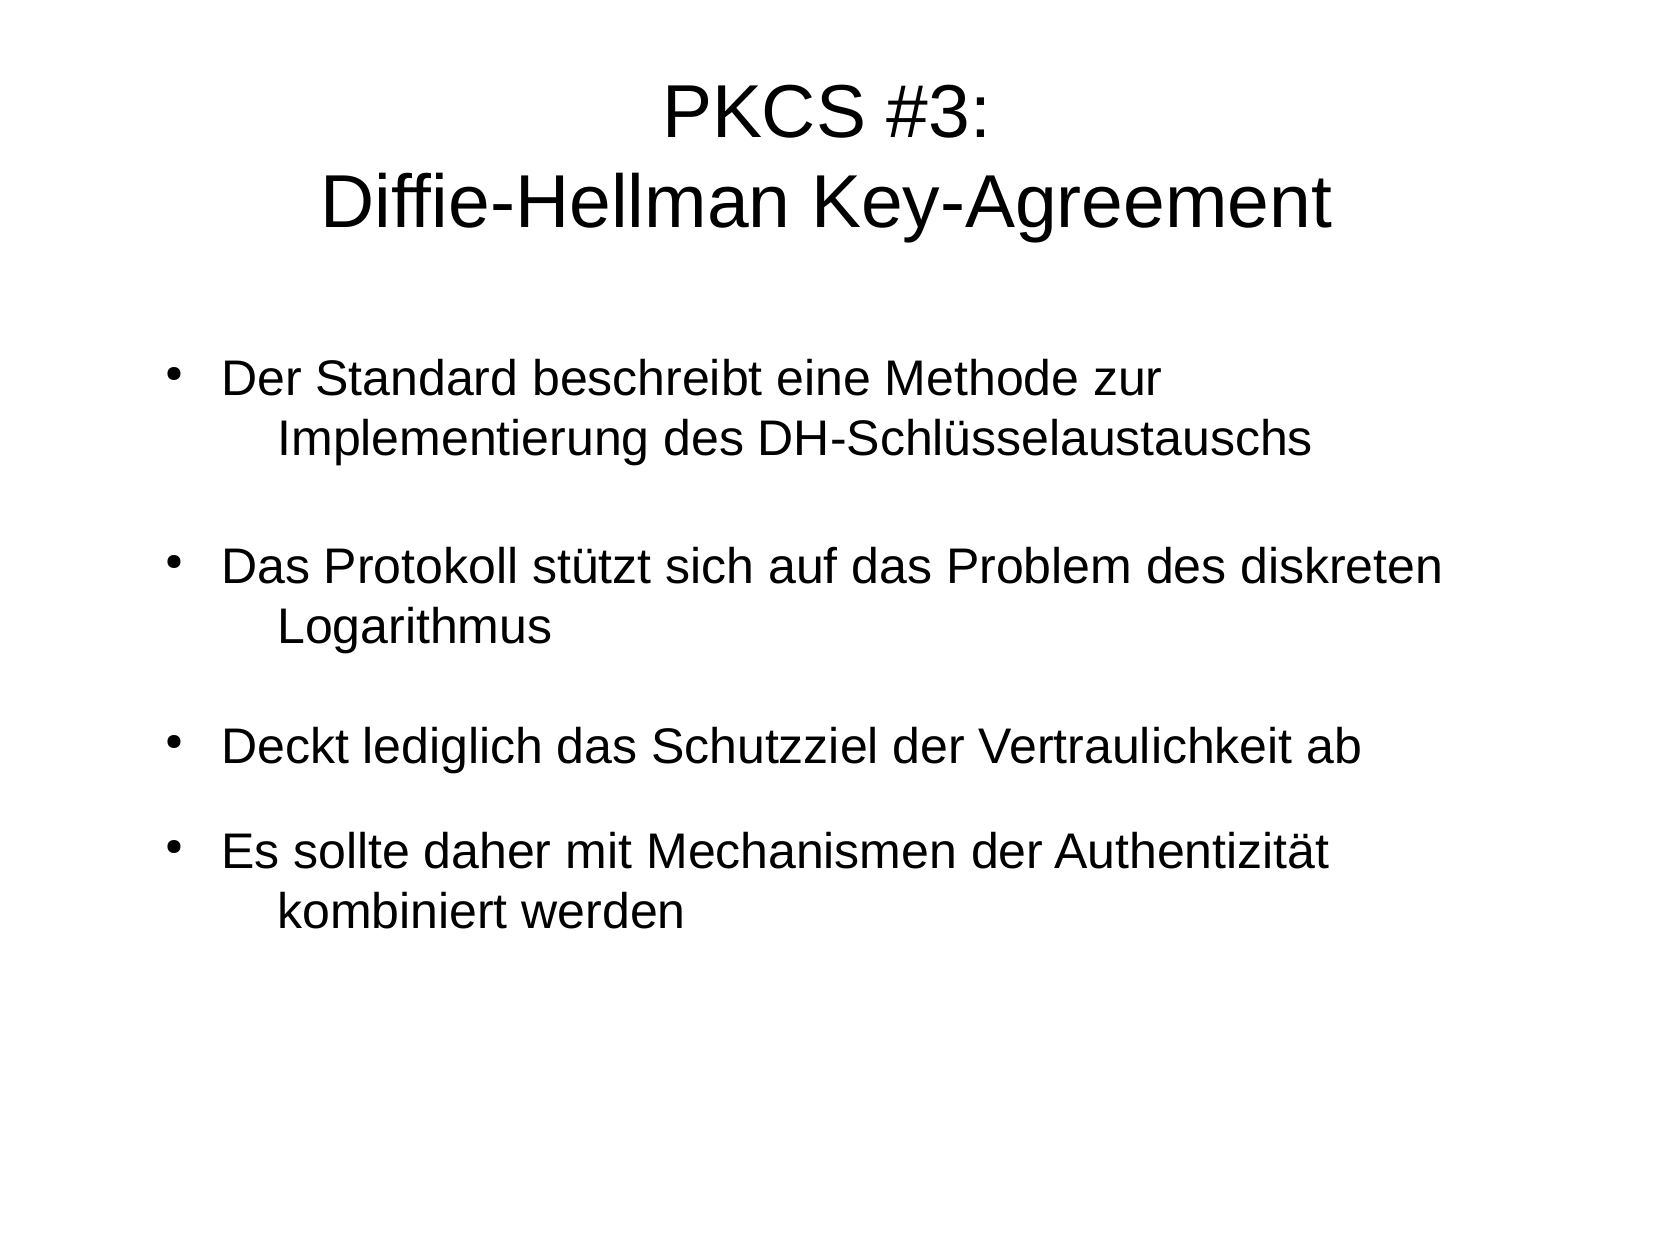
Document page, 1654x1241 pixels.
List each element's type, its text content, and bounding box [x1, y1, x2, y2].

text_box PKCS #3: Diffie-Hellman Key-Agreement [82, 62, 1571, 243]
text_box Der Standard beschreibt eine Methode zur Implementierung des DH-Schlüsselaustauschs Das Protokoll stützt sich auf das Problem des diskreten Logarithmus Deckt lediglich das Schutzziel der Vertraulichkeit ab Es sollte daher mit Mechanismen der Authentizität kombiniert werden [150, 338, 1497, 1006]
